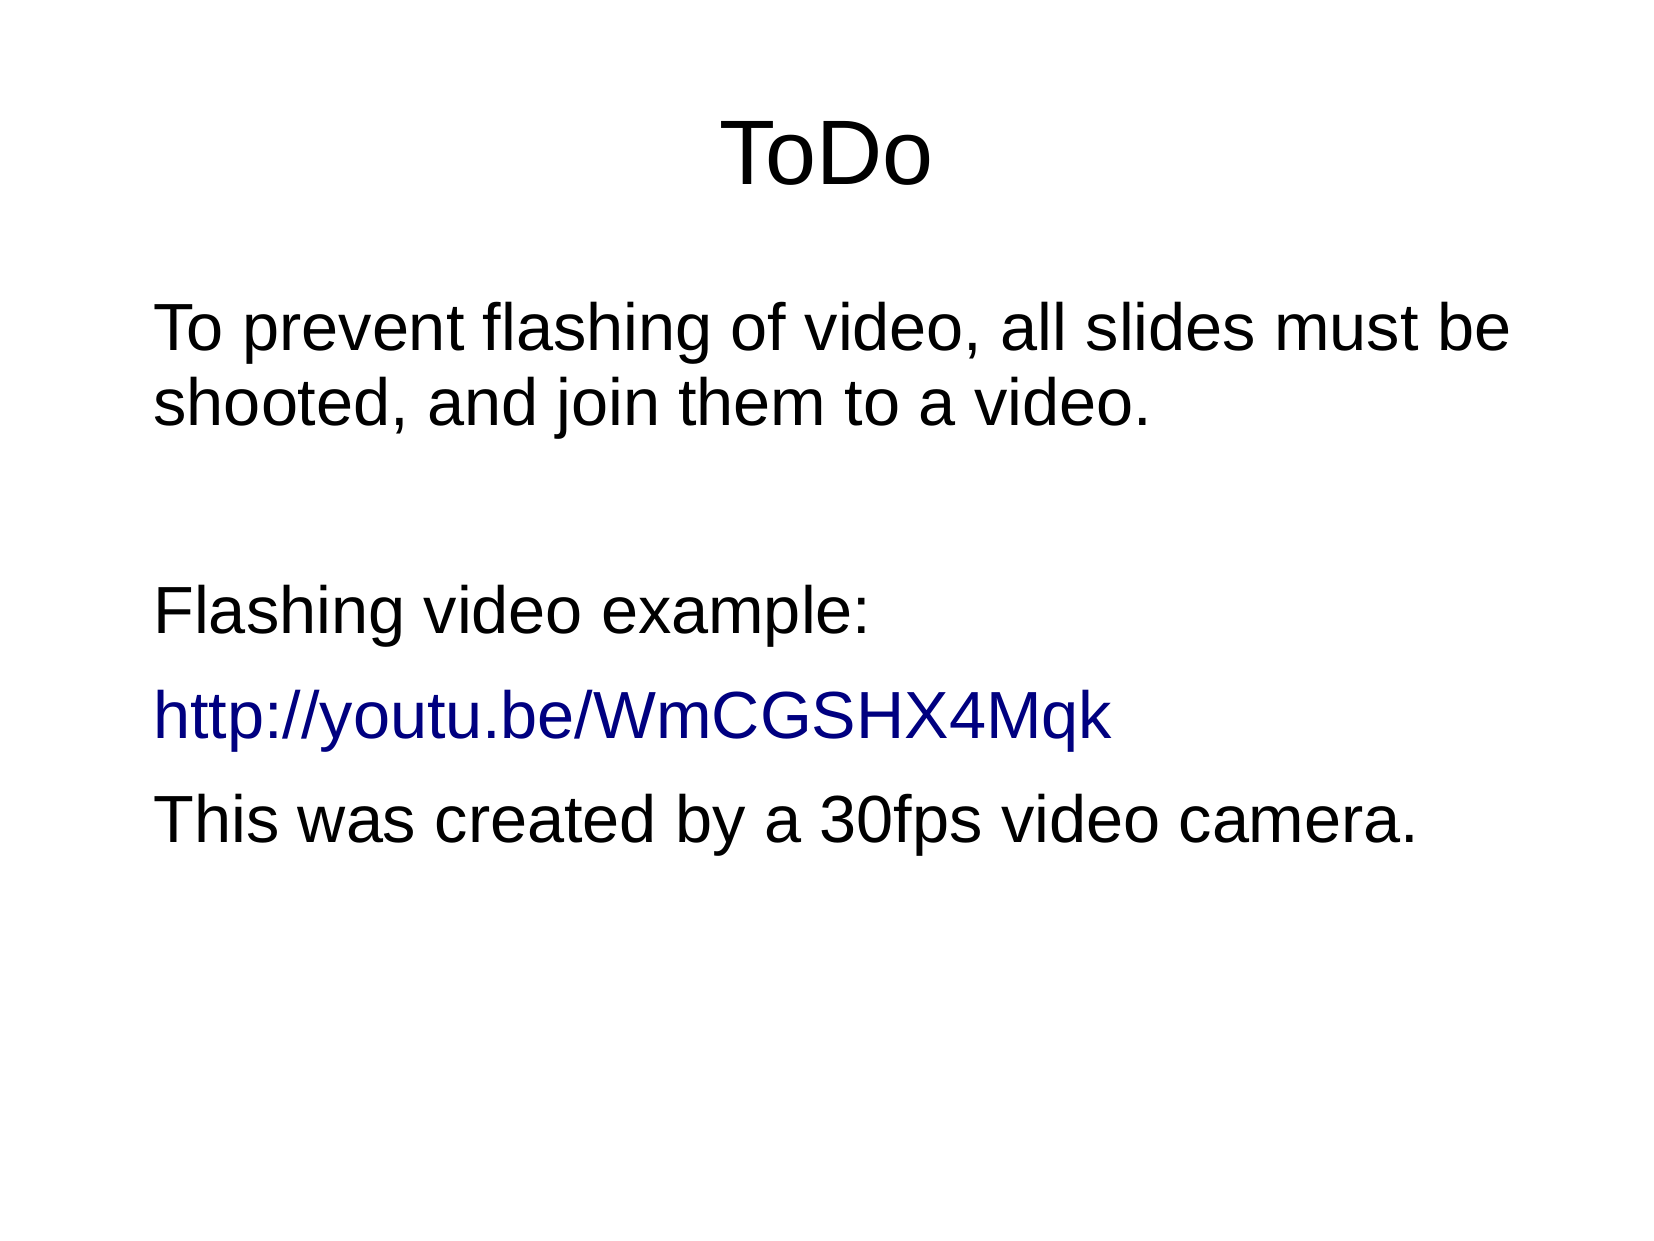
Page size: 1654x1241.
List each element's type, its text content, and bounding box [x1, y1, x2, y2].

title ToDo [82, 49, 1571, 257]
list To prevent flashing of video, all slides must be shooted, and join them to a video. Flashing video example: http://youtu.be/WmCGSHX4Mqk This was created by a 30fps video camera. [82, 290, 1538, 1010]
